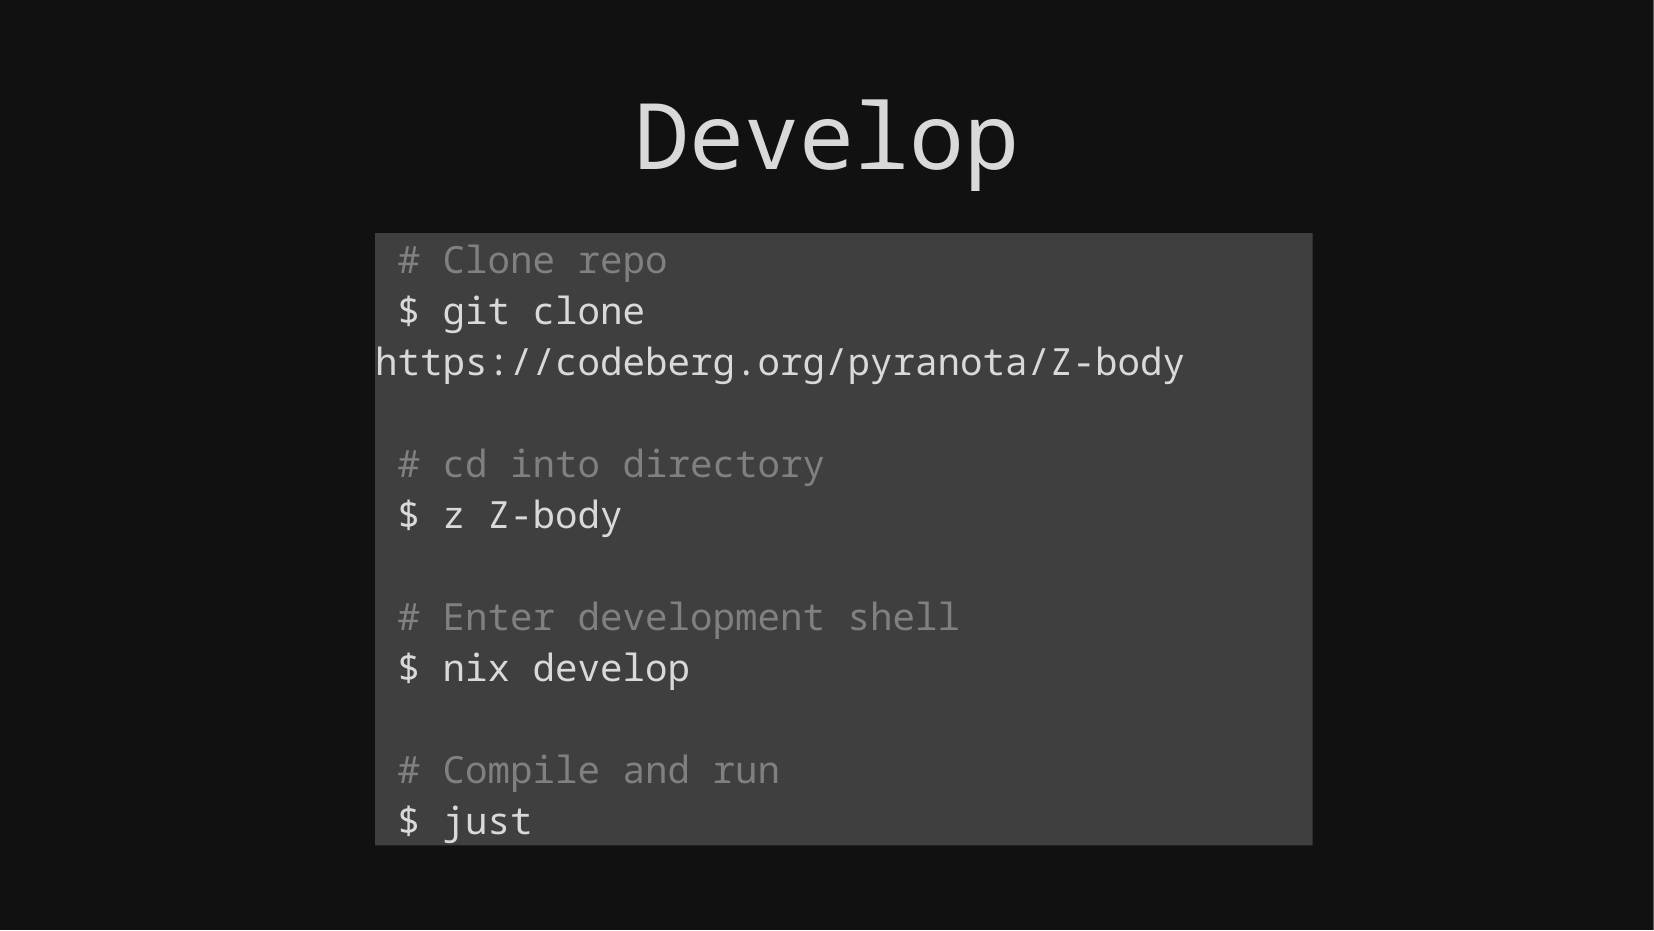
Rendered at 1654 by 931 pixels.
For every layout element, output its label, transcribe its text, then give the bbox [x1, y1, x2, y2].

title # Clone repo $ git clone https://codeberg.org/pyranota/Z-body # cd into directory $ z Z-body # Enter development shell $ nix develop # Compile and run $ just [375, 313, 1313, 765]
title Develop [82, 54, 1571, 211]
